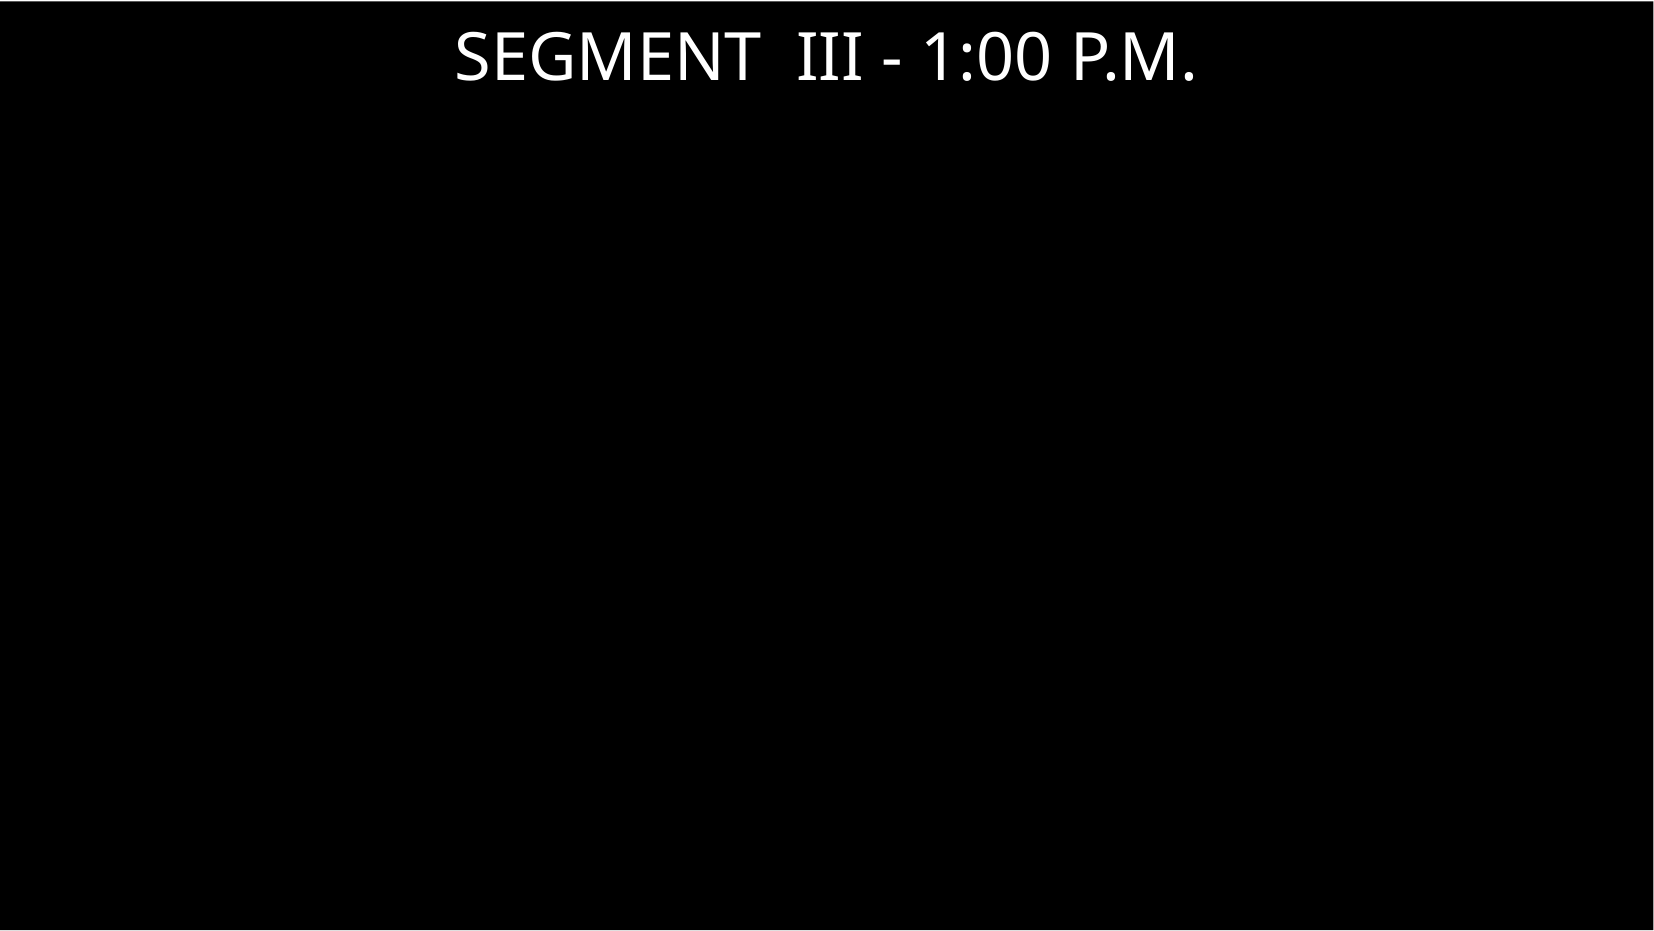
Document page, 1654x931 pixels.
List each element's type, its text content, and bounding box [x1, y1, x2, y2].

text_box SEGMENT III - 1:00 P.M. [0, 1, 1654, 931]
